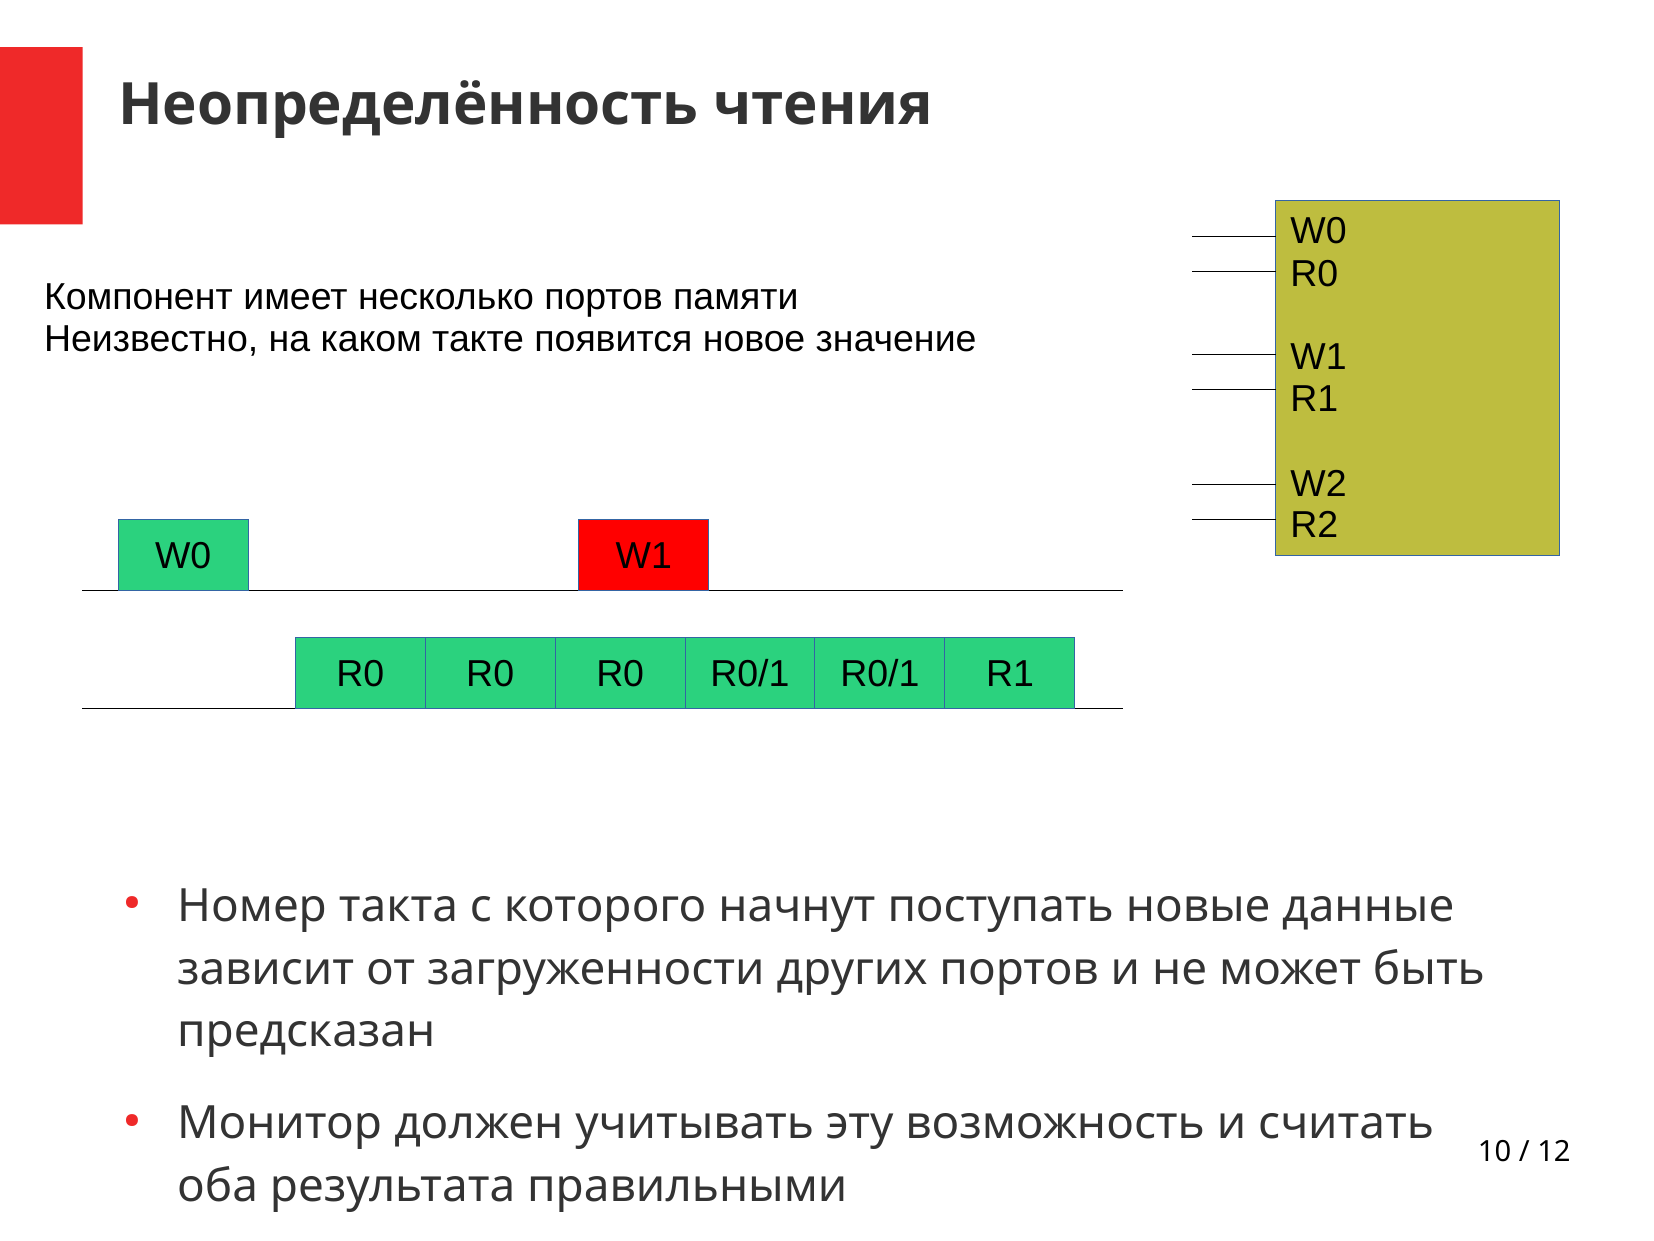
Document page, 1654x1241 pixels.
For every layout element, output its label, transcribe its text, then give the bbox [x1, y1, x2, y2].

text_box R0 [295, 637, 425, 709]
text_box R1 [944, 637, 1075, 709]
text_box Компонент имеет несколько портов памяти Неизвестно, на каком такте появится новое значение [29, 268, 993, 367]
text_box W1 [578, 519, 709, 591]
text_box R0/1 [685, 637, 814, 709]
text_box R0 [555, 637, 685, 709]
text_box R0/1 [814, 637, 944, 709]
text_box R0 [425, 637, 555, 709]
text_box W0 [118, 519, 249, 591]
list Номер такта с которого начнут поступать новые данные зависит от загруженности других портов и не может быть предсказан Монитор должен учитывать эту возможность и считать оба результата правильными [106, 780, 1524, 1075]
title Неопределённость чтения [118, 49, 1571, 154]
text_box W0 R0 W1 R1 W2 R2 [1275, 200, 1560, 556]
